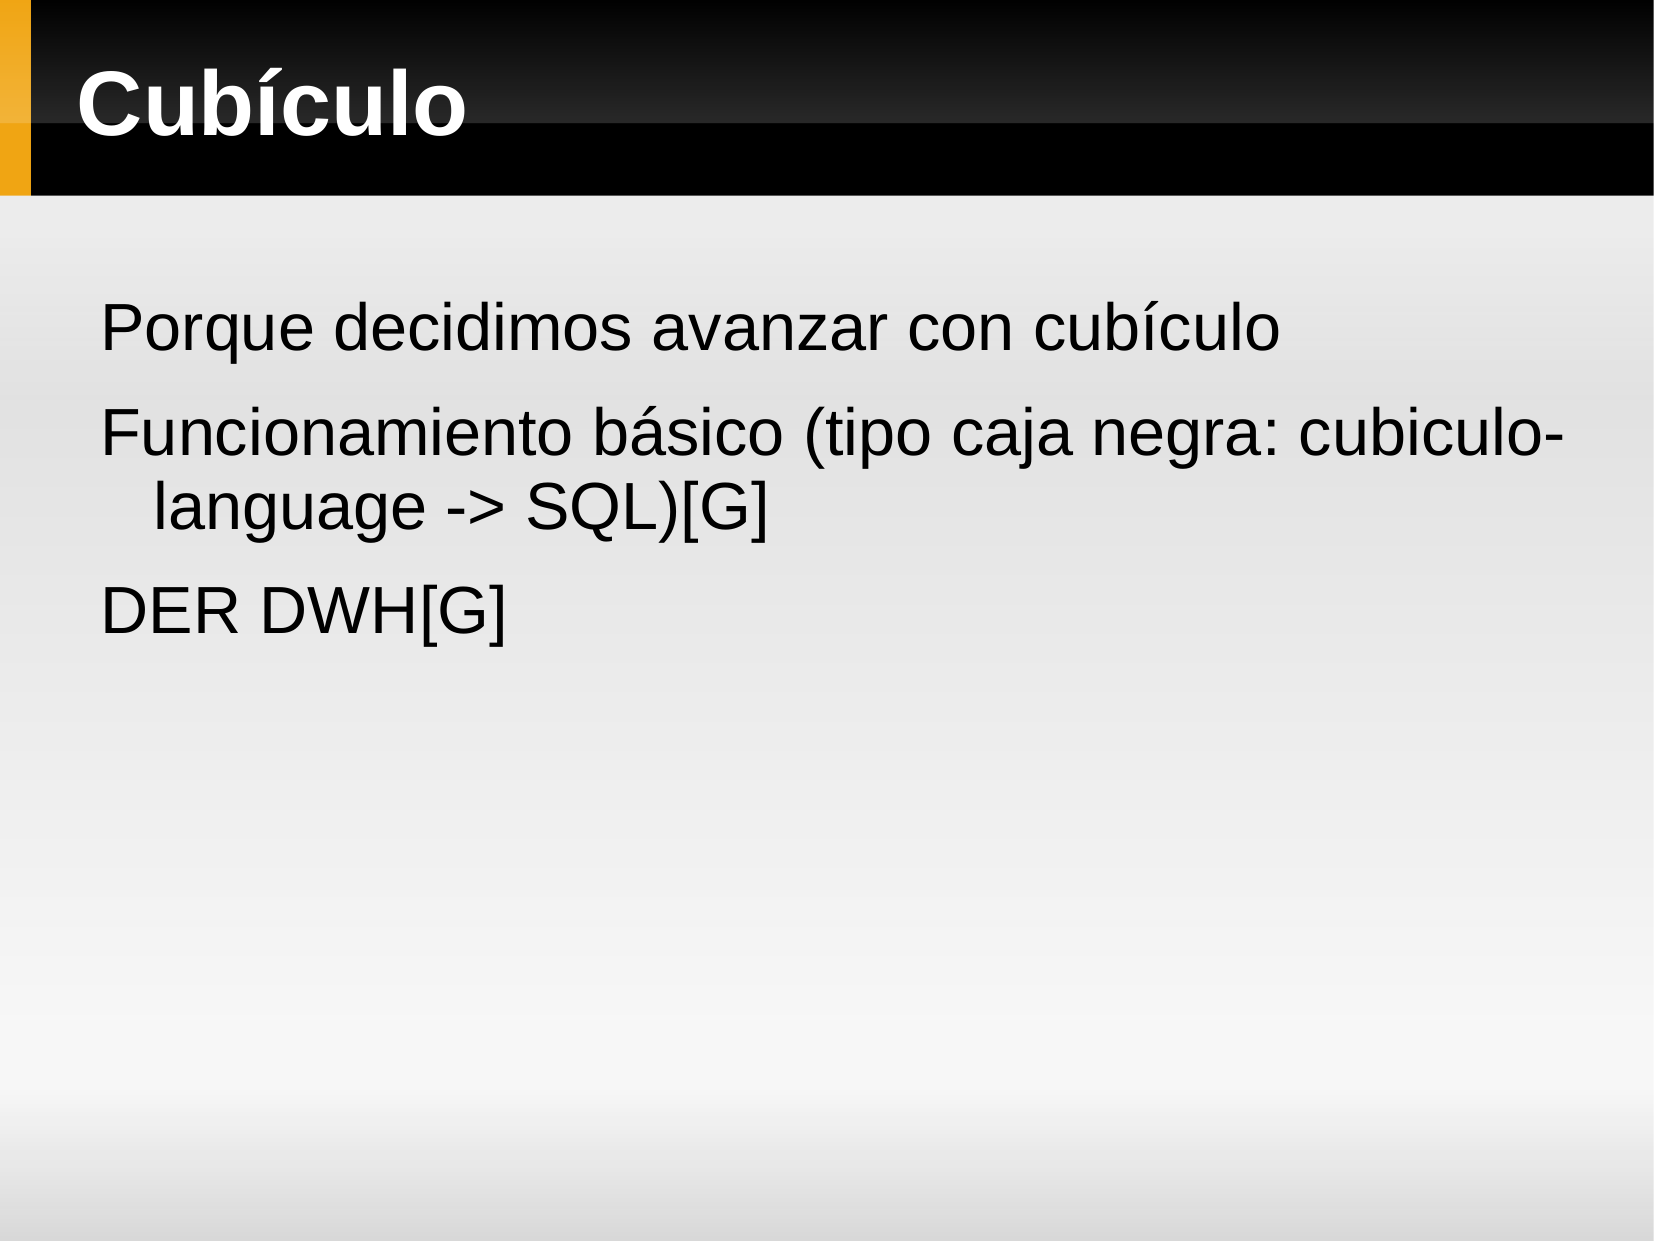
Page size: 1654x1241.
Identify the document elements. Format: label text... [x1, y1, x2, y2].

list Porque decidimos avanzar con cubículo Funcionamiento básico (tipo caja negra: cubiculo-language -> SQL)[G] DER DWH[G] [82, 290, 1571, 1109]
title Cubículo [76, 0, 1565, 208]
picture [0, 0, 1654, 1241]
